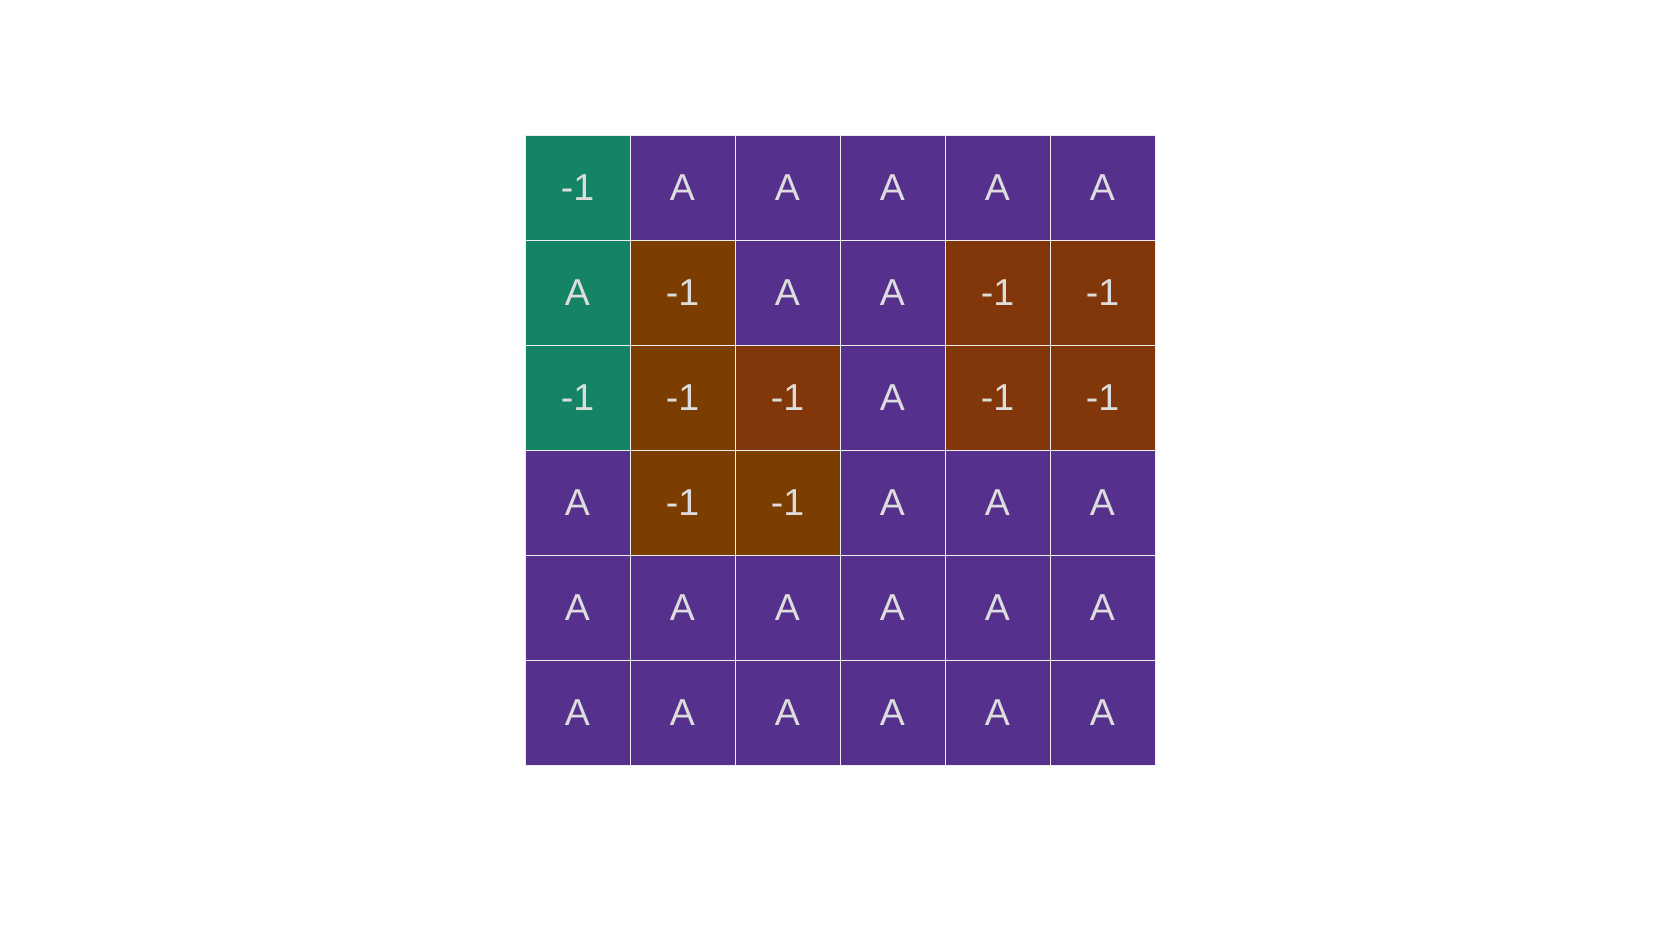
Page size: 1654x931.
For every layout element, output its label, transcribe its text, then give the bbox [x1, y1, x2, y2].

text_box A [630, 660, 735, 766]
text_box A [525, 240, 630, 345]
text_box A [840, 345, 945, 450]
text_box -1 [945, 345, 1050, 450]
text_box A [525, 555, 630, 660]
text_box A [735, 240, 840, 345]
text_box A [945, 555, 1050, 660]
text_box A [735, 135, 840, 240]
text_box A [840, 240, 945, 345]
text_box A [735, 555, 840, 660]
text_box A [1050, 660, 1156, 766]
text_box A [1050, 450, 1156, 555]
text_box A [840, 555, 945, 660]
text_box A [840, 660, 945, 766]
text_box A [735, 660, 840, 766]
text_box -1 [630, 450, 735, 555]
text_box A [525, 450, 630, 555]
text_box -1 [945, 240, 1050, 345]
text_box -1 [1050, 345, 1156, 450]
text_box A [945, 450, 1050, 555]
text_box -1 [735, 450, 840, 555]
text_box A [840, 450, 945, 555]
text_box -1 [630, 240, 735, 345]
text_box -1 [525, 345, 630, 450]
text_box A [630, 555, 735, 660]
text_box -1 [735, 345, 840, 450]
text_box A [1050, 135, 1156, 240]
text_box -1 [525, 135, 630, 240]
text_box A [630, 135, 735, 240]
text_box A [945, 135, 1050, 240]
text_box A [840, 135, 945, 240]
text_box A [945, 660, 1050, 766]
text_box -1 [630, 345, 735, 450]
text_box A [525, 660, 630, 766]
text_box -1 [1050, 240, 1156, 345]
text_box A [1050, 555, 1156, 660]
